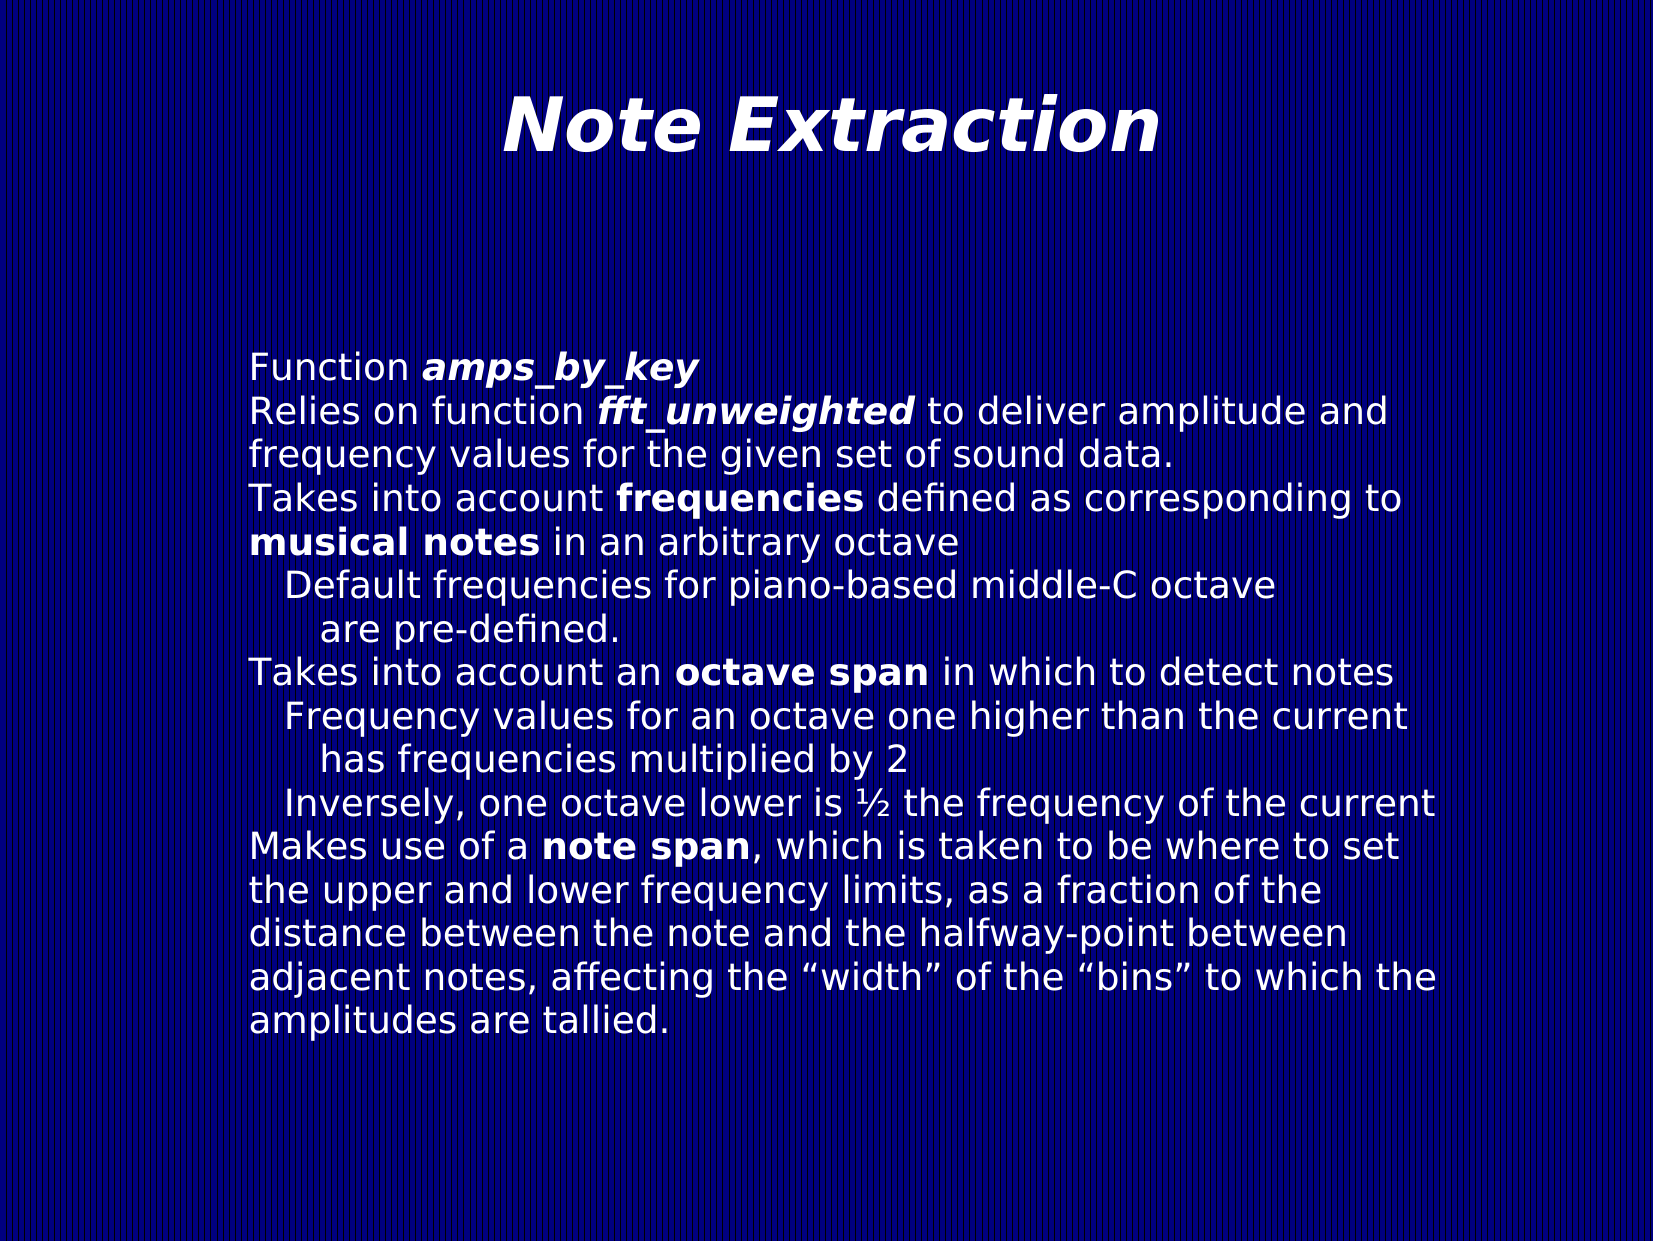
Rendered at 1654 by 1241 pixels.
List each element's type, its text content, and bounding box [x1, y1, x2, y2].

text_box Note Extraction [487, 75, 1166, 178]
text_box Function amps_by_key Relies on function fft_unweighted to deliver amplitude and frequency values for the given set of sound data. Takes into account frequencies defined as corresponding to musical notes in an arbitrary octave Default frequencies for piano-based middle-C octave are pre-defined. Takes into account an octave span in which to detect notes Frequency values for an octave one higher than the current has frequencies multiplied by 2 Inversely, one octave lower is ½ the frequency of the current Makes use of a note span, which is taken to be where to set the upper and lower frequency limits, as a fraction of the distance between the note and the halfway-point between adjacent notes, affecting the “width” of the “bins” to which the amplitudes are tallied. [233, 338, 1463, 1051]
